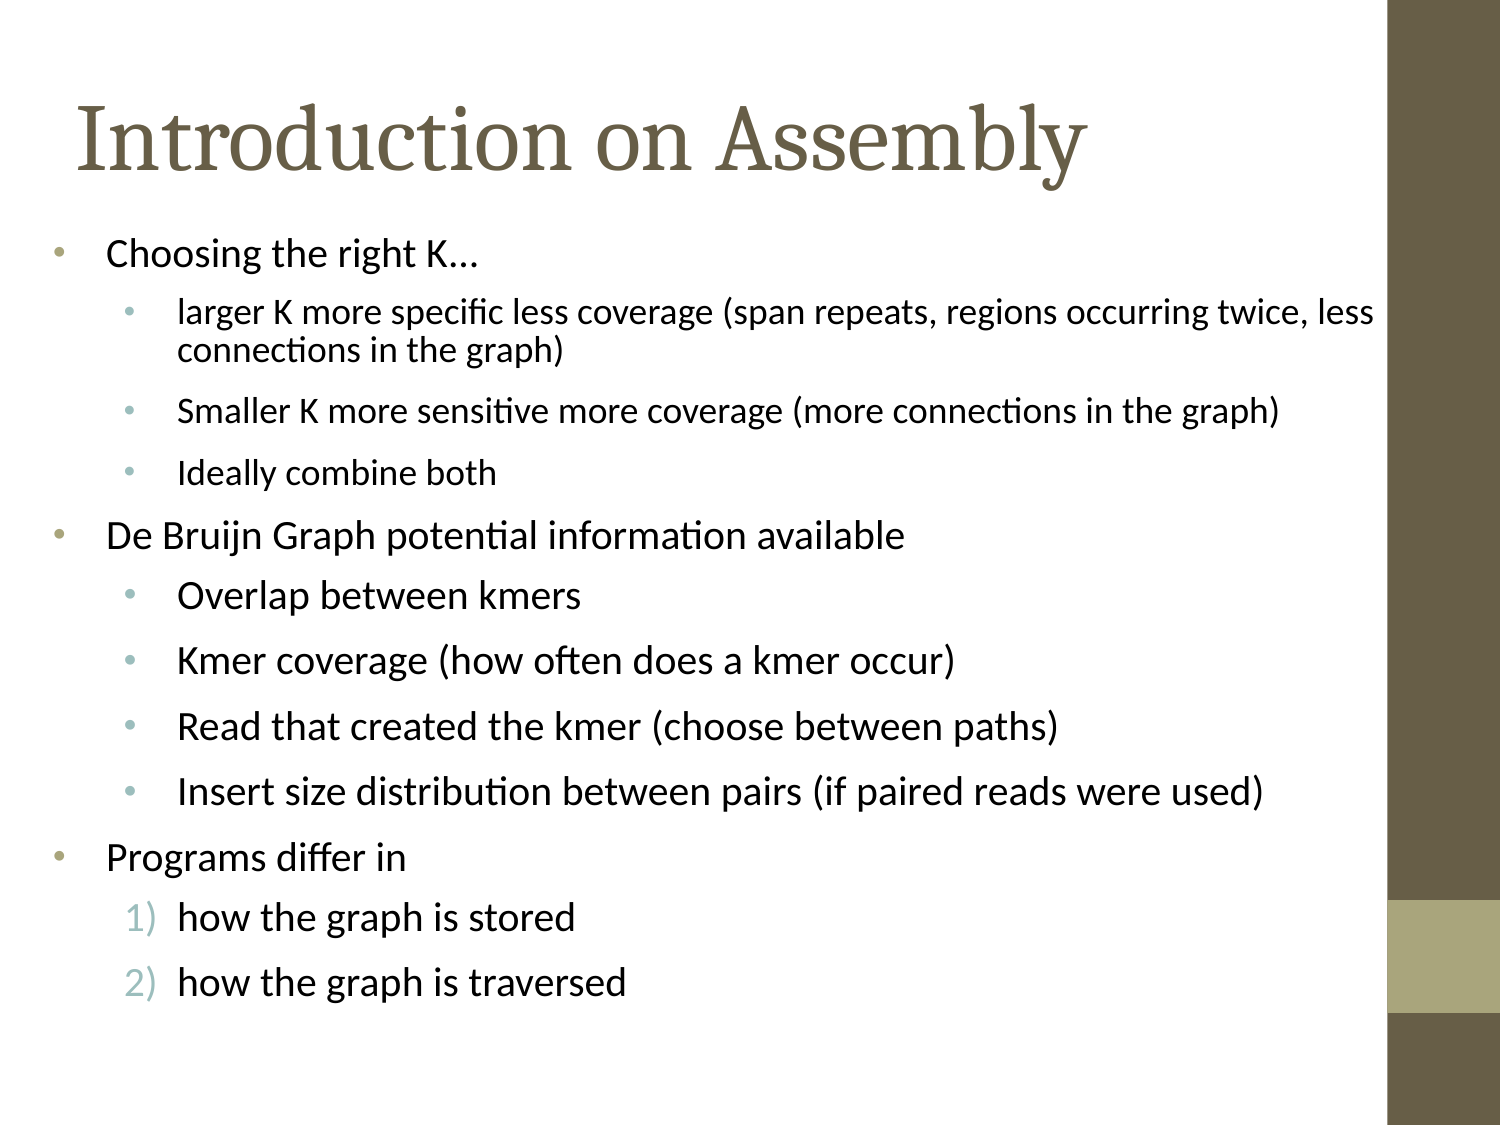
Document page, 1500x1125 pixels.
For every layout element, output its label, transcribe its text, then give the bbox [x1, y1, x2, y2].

title Introduction on Assembly [75, 82, 1326, 195]
list Choosing the right K... larger K more specific less coverage (span repeats, regions occurring twice, less connections in the graph) Smaller K more sensitive more coverage (more connections in the graph) Ideally combine both De Bruijn Graph potential information available Overlap between kmers Kmer coverage (how often does a kmer occur) Read that created the kmer (choose between paths) Insert size distribution between pairs (if paired reads were used) Programs differ in how the graph is stored how the graph is traversed [35, 236, 1418, 1063]
